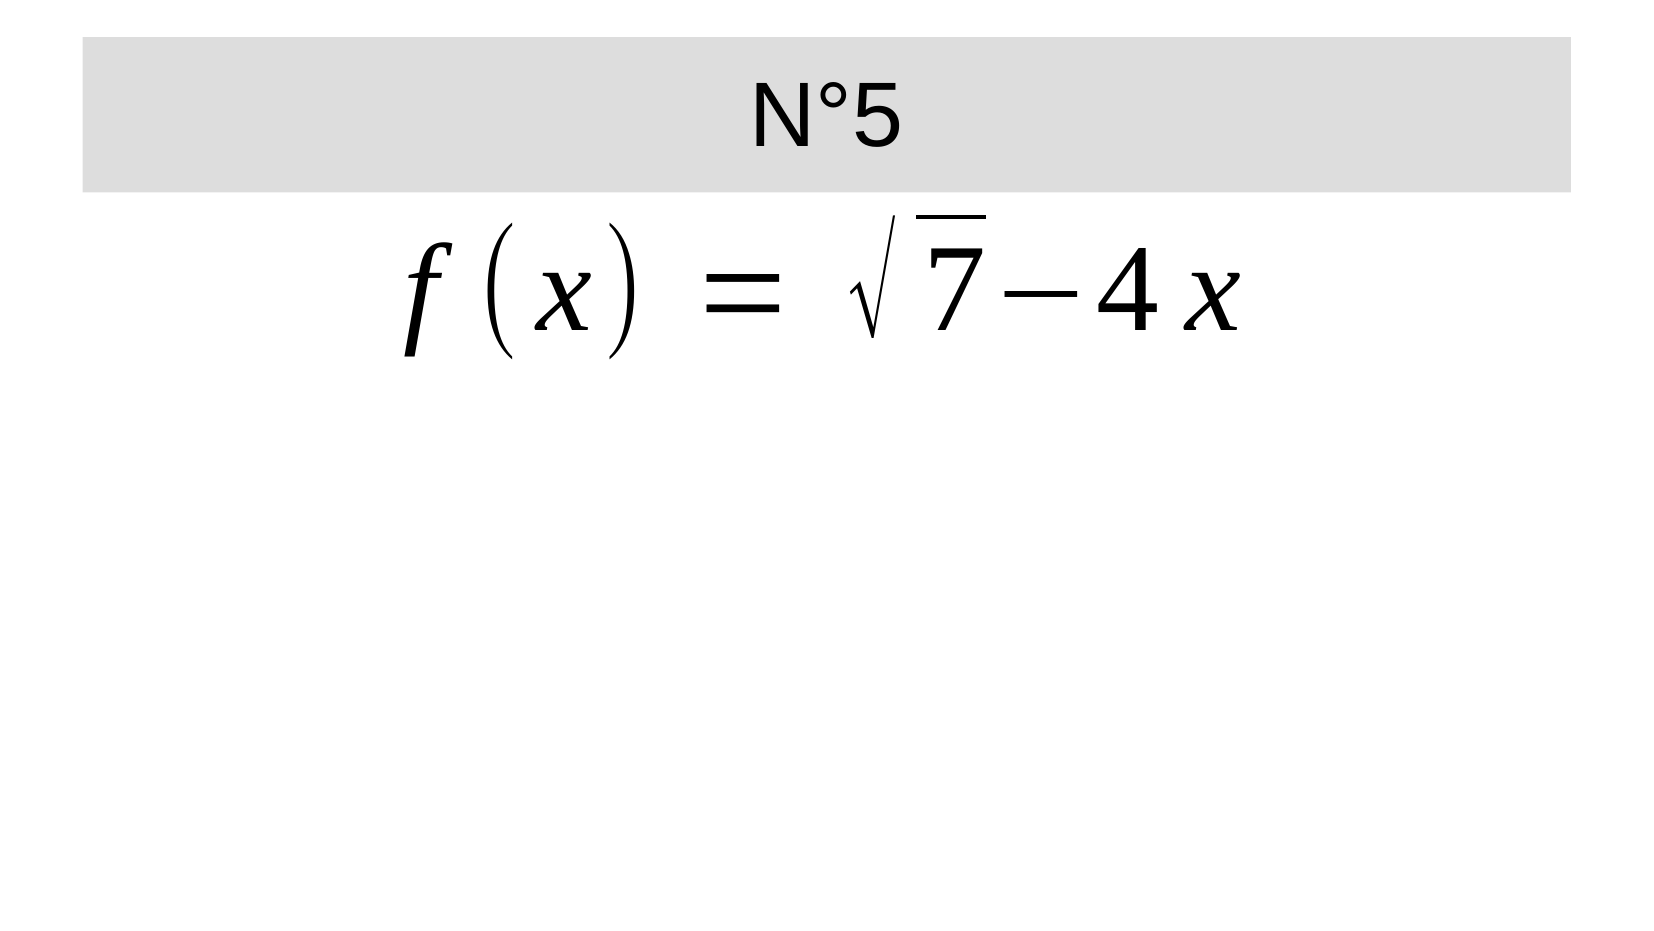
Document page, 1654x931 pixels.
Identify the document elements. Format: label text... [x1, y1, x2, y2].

chart [370, 208, 1252, 367]
title N°5 [82, 37, 1571, 193]
